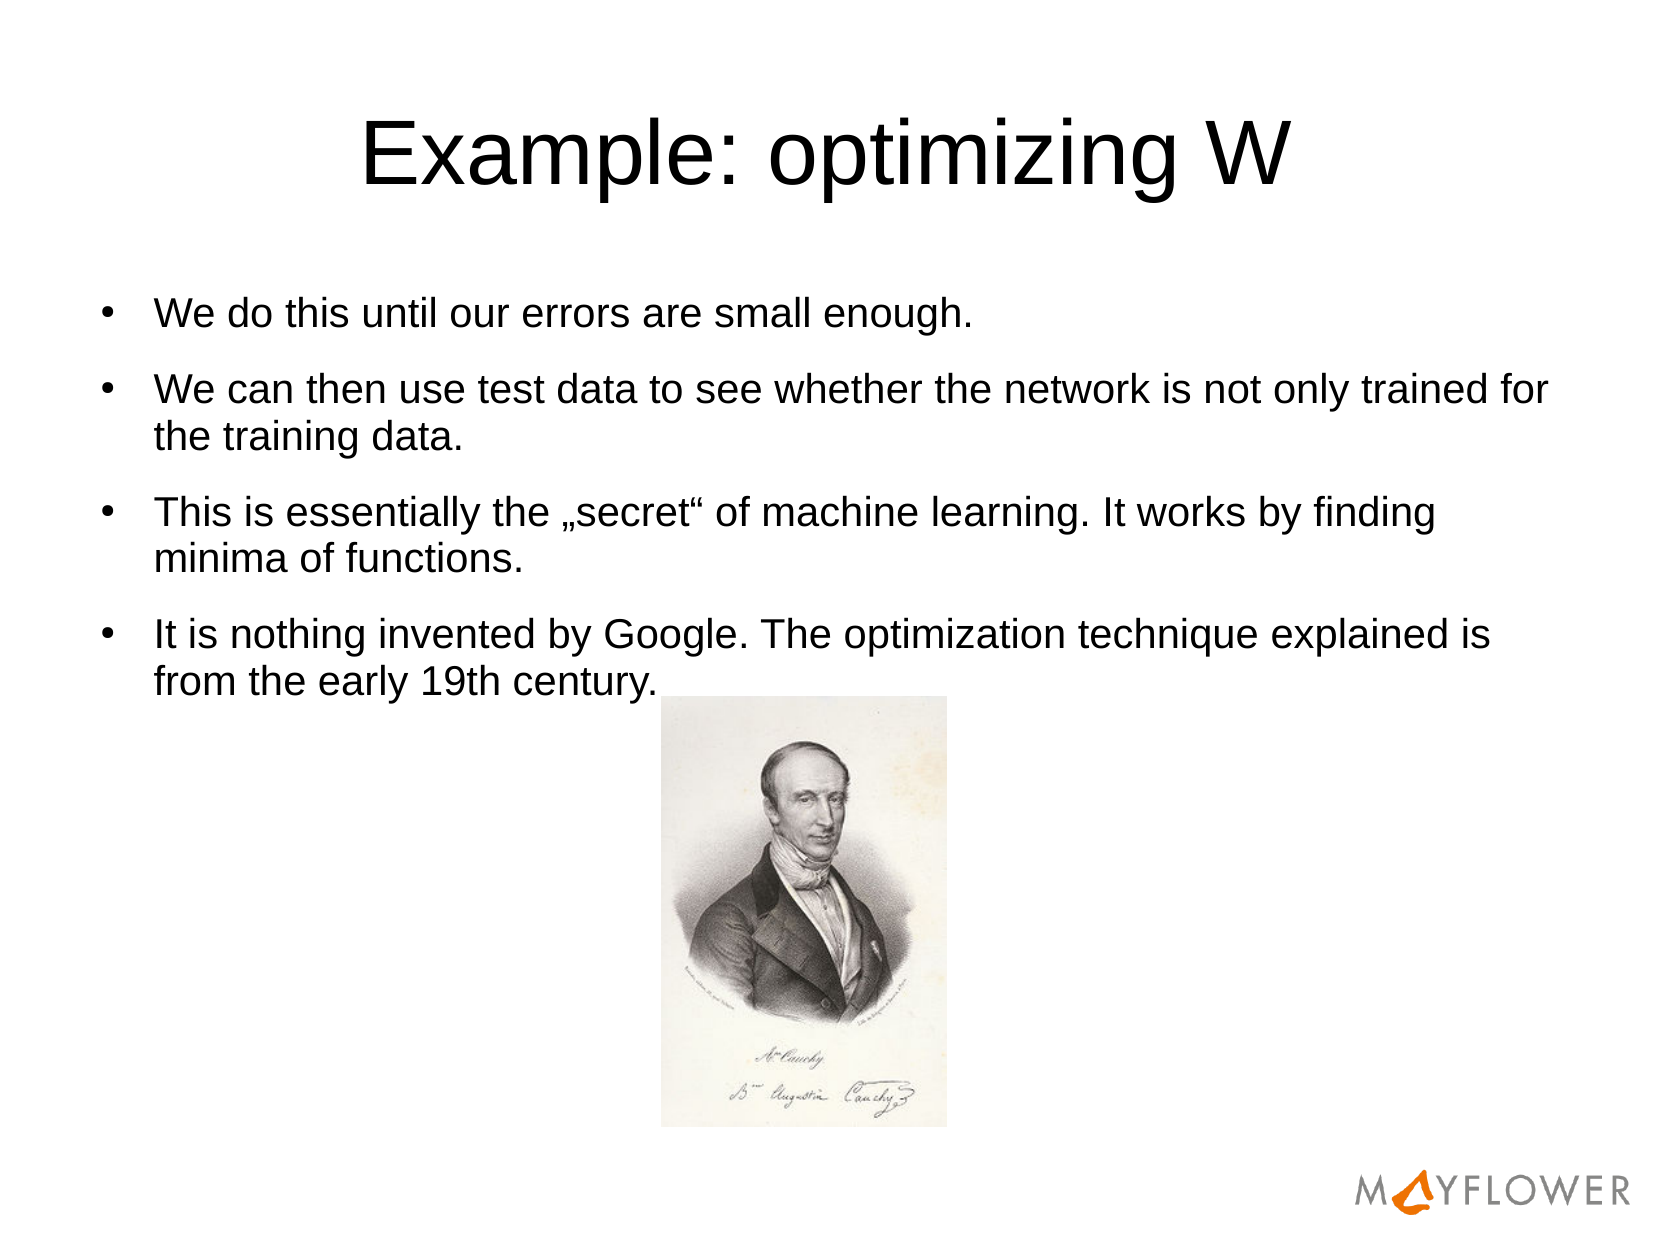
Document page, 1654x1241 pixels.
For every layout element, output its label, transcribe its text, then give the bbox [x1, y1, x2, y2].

title Example: optimizing W [82, 49, 1571, 257]
list We do this until our errors are small enough. We can then use test data to see whether the network is not only trained for the training data. This is essentially the „secret“ of machine learning. It works by finding minima of functions. It is nothing invented by Google. The optimization technique explained is from the early 19th century. [82, 290, 1571, 898]
picture [1355, 1169, 1630, 1215]
picture [661, 696, 947, 1127]
